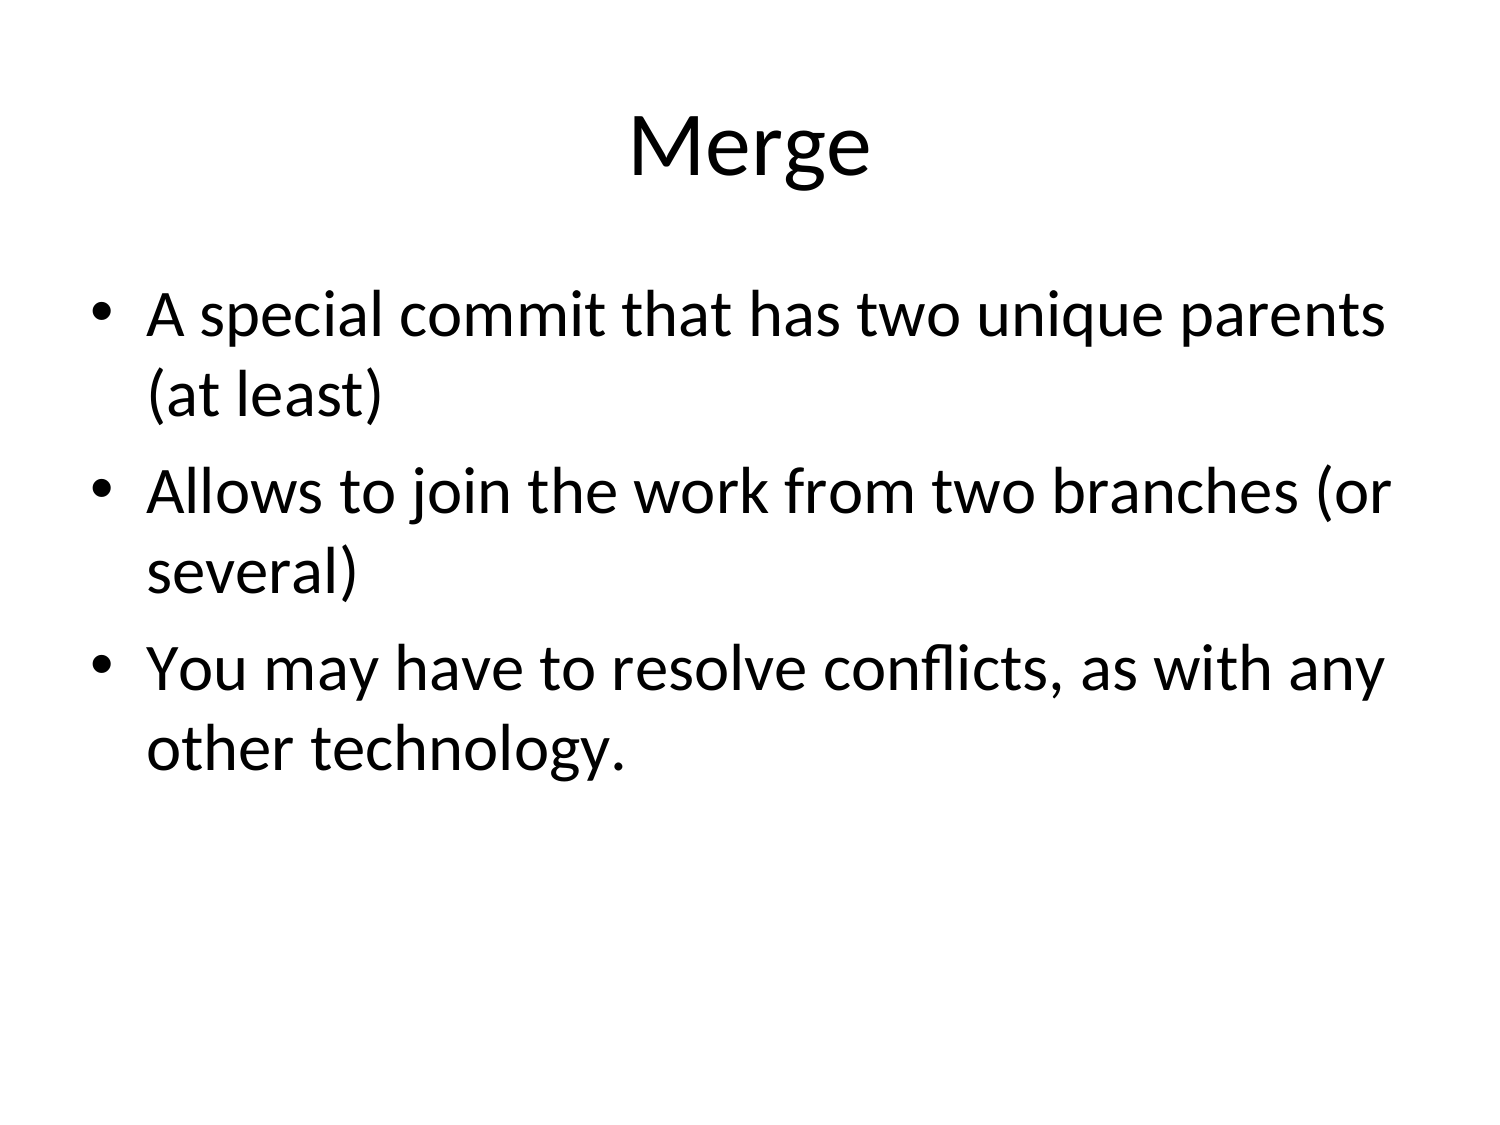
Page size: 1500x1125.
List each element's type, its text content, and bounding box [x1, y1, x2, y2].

list A special commit that has two unique parents (at least) Allows to join the work from two branches (or several) You may have to resolve conflicts, as with any other technology. [75, 262, 1426, 1006]
title Merge [75, 45, 1426, 233]
